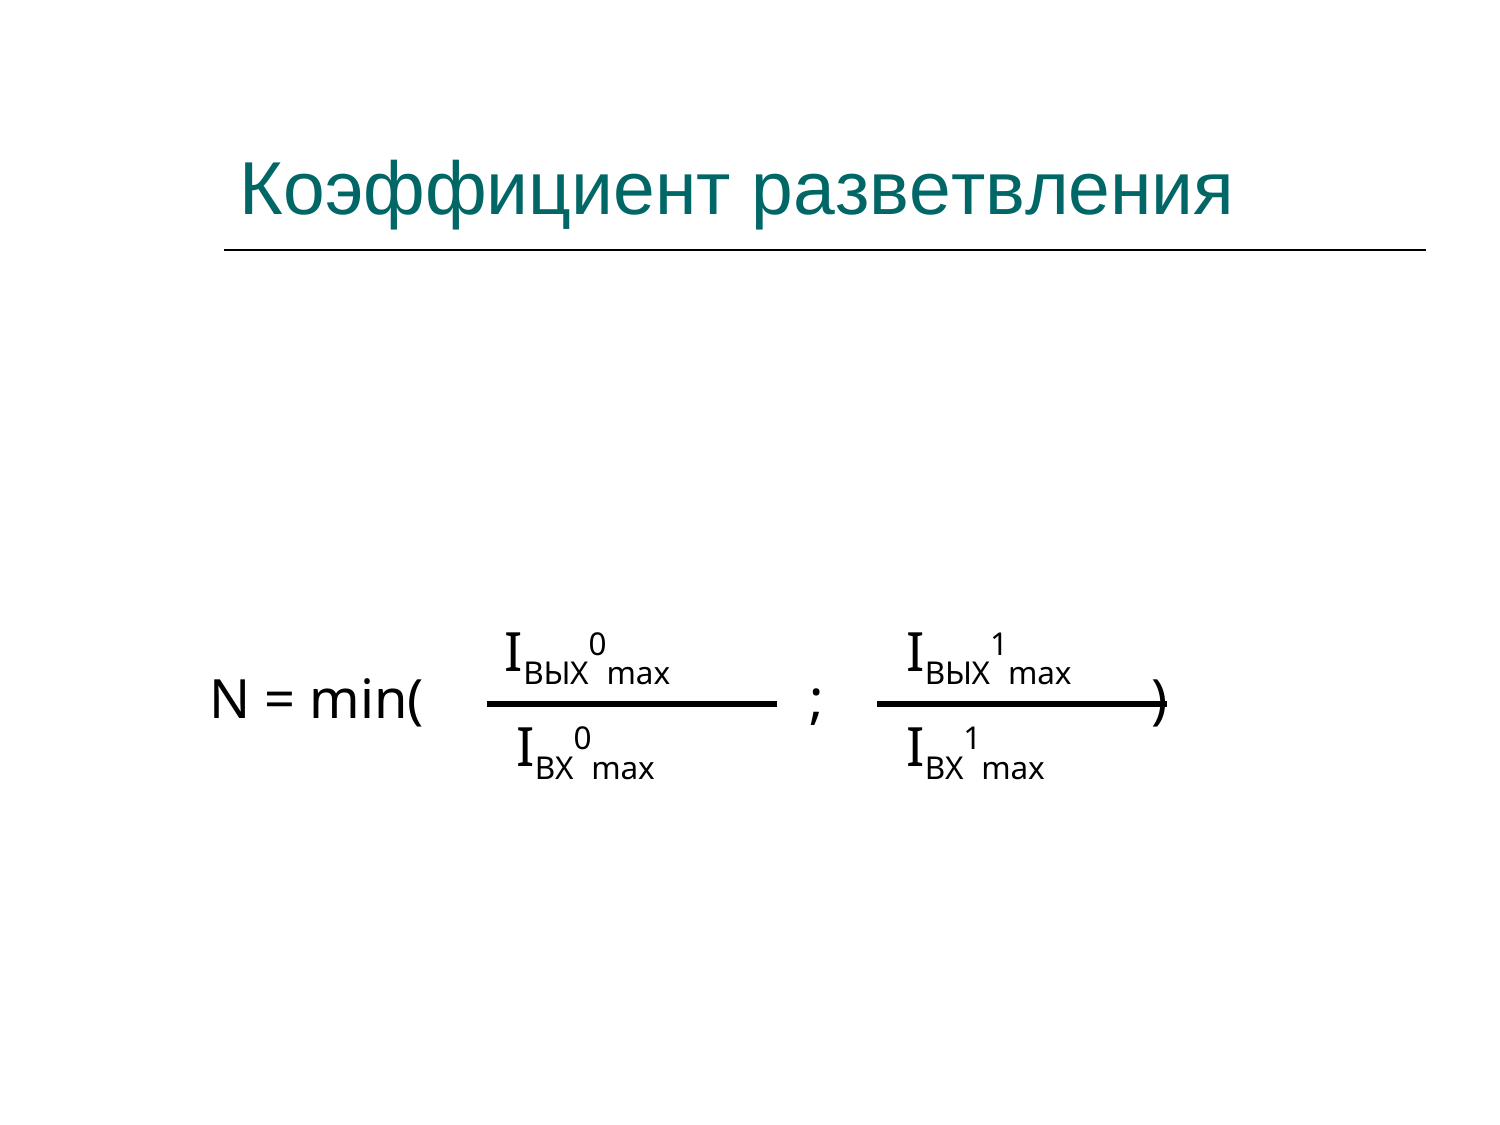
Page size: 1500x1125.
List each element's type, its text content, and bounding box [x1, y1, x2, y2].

text_box IВЫХ0max [490, 609, 745, 699]
text_box IВХ0max [501, 707, 756, 794]
text_box N = min( ; ) [194, 656, 1294, 738]
title Коэффициент разветвления [224, 49, 1425, 237]
text_box IВЫХ1max [891, 609, 1146, 699]
text_box IВХ1max [891, 707, 1146, 794]
